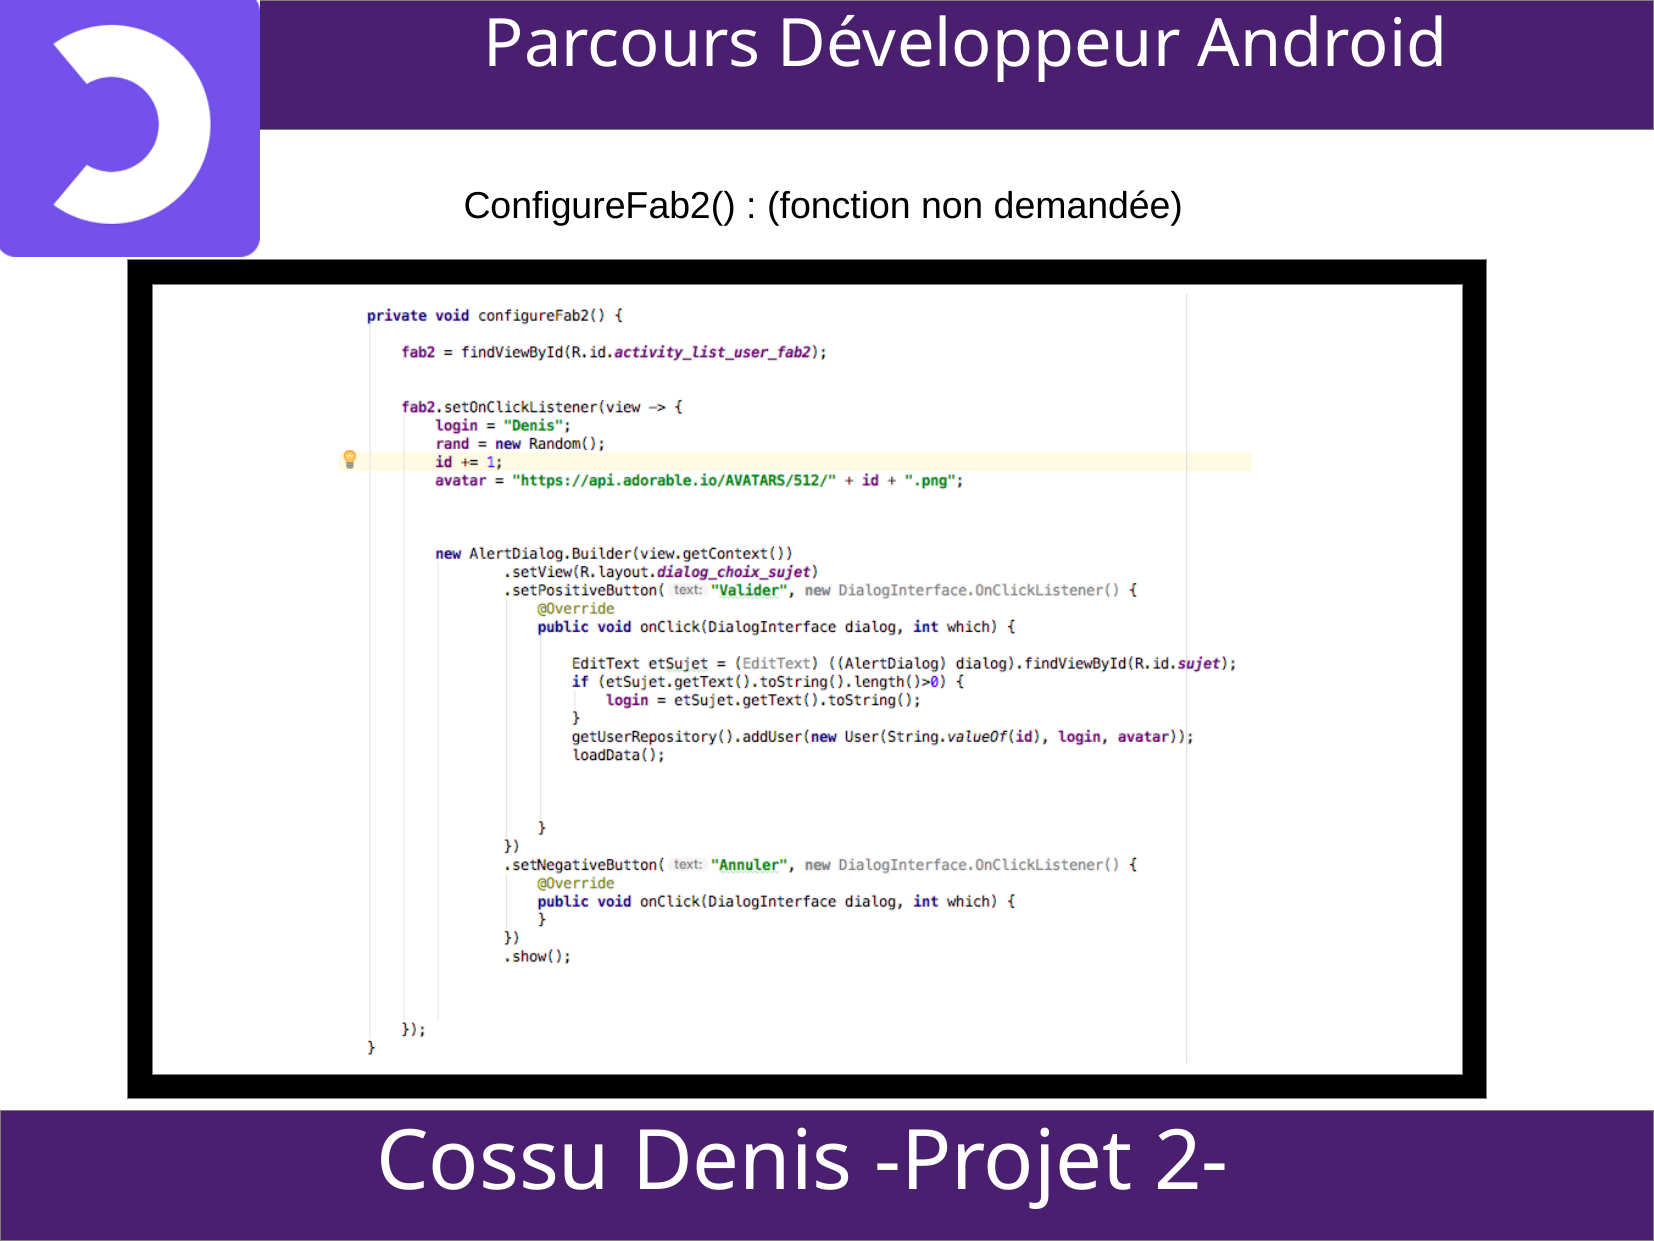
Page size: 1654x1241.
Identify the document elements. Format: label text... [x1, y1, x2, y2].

picture [339, 294, 1252, 1063]
text_box [127, 259, 1487, 1099]
picture [0, 0, 260, 257]
text_box ConfigureFab2() : (fonction non demandée) [448, 177, 1465, 234]
